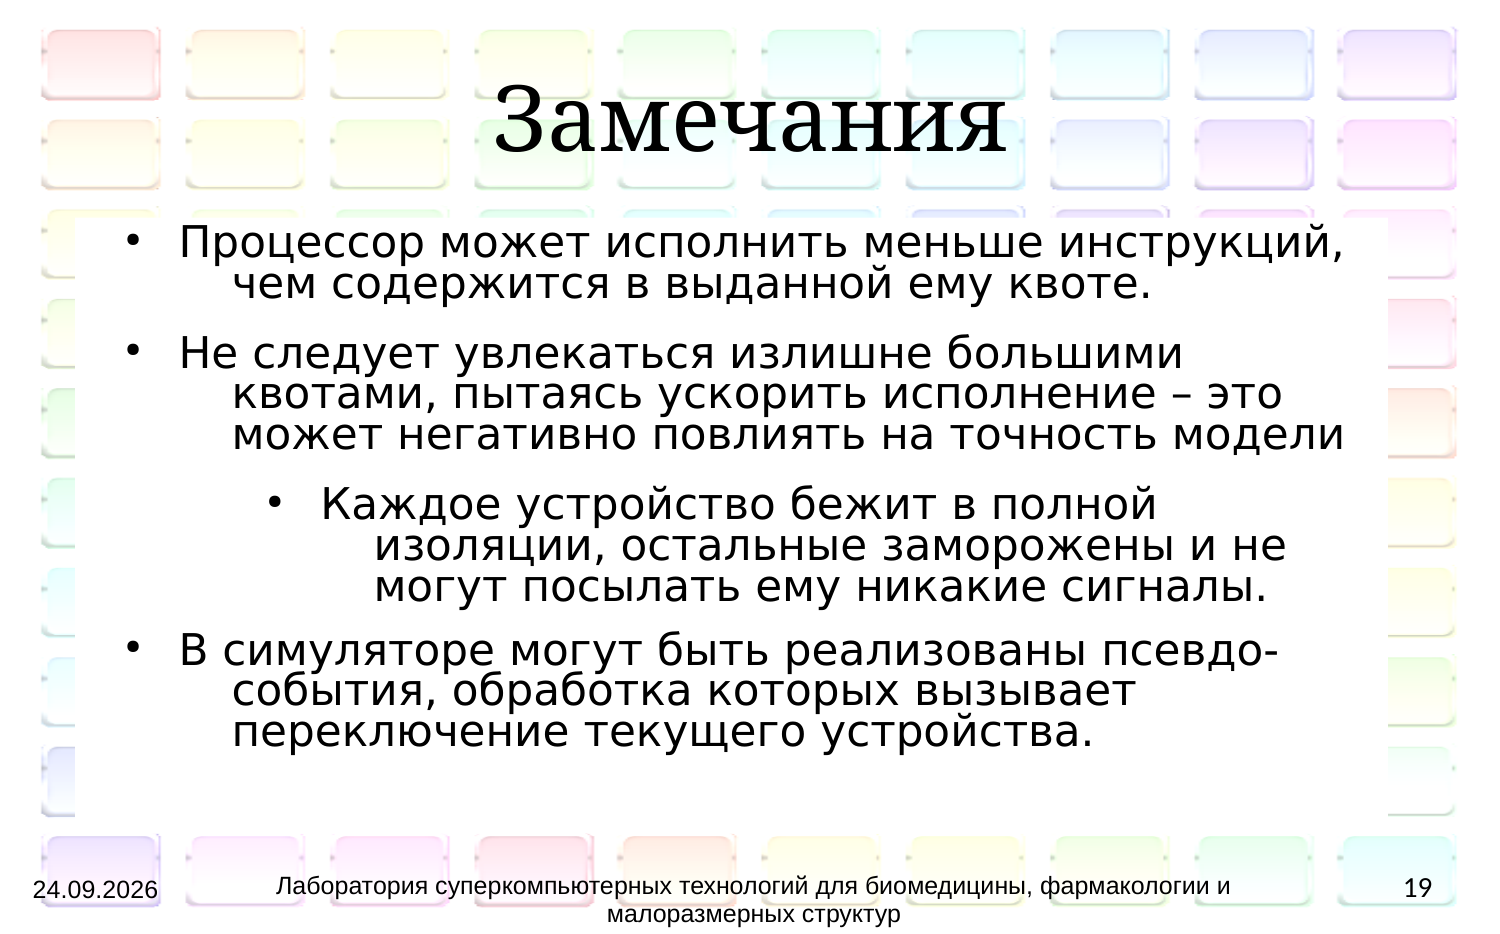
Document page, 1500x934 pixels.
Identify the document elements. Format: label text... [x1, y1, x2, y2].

text_box [1387, 868, 1473, 918]
list Процессор может исполнить меньше инструкций, чем содержится в выданной ему квоте. Не следует увлекаться излишне большими квотами, пытаясь ускорить исполнение – это может негативно повлиять на точность модели Каждое устройство бежит в полной изоляции, остальные заморожены и не могут посылать ему никакие сигналы. В симуляторе могут быть реализованы псевдо-события, обработка которых вызывает переключение текущего устройства. [75, 217, 1388, 834]
text_box Лаборатория суперкомпьютерных технологий для биомедицины, фармакологии и малоразмерных структур [171, 864, 1338, 915]
text_box 25.10.2012 [17, 868, 184, 918]
title Замечания [75, 37, 1426, 193]
